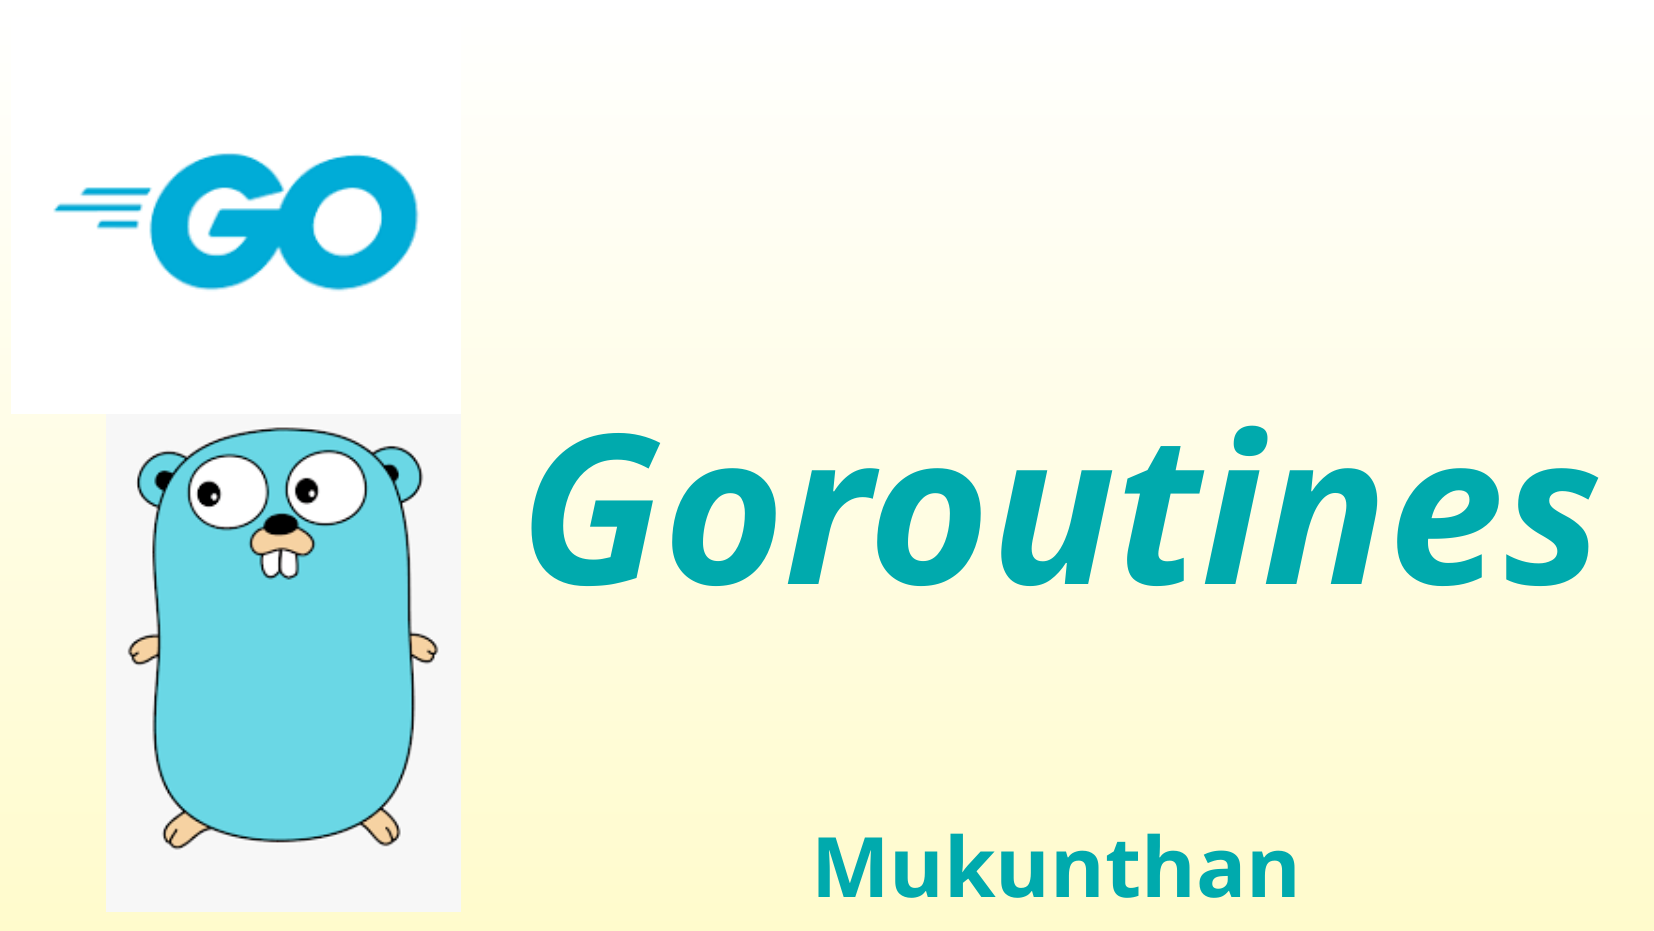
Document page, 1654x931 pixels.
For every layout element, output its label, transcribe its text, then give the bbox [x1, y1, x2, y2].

picture [11, 17, 461, 913]
text_box Mukunthan Ragavan [796, 801, 1630, 910]
text_box Goroutines [496, 354, 1619, 836]
